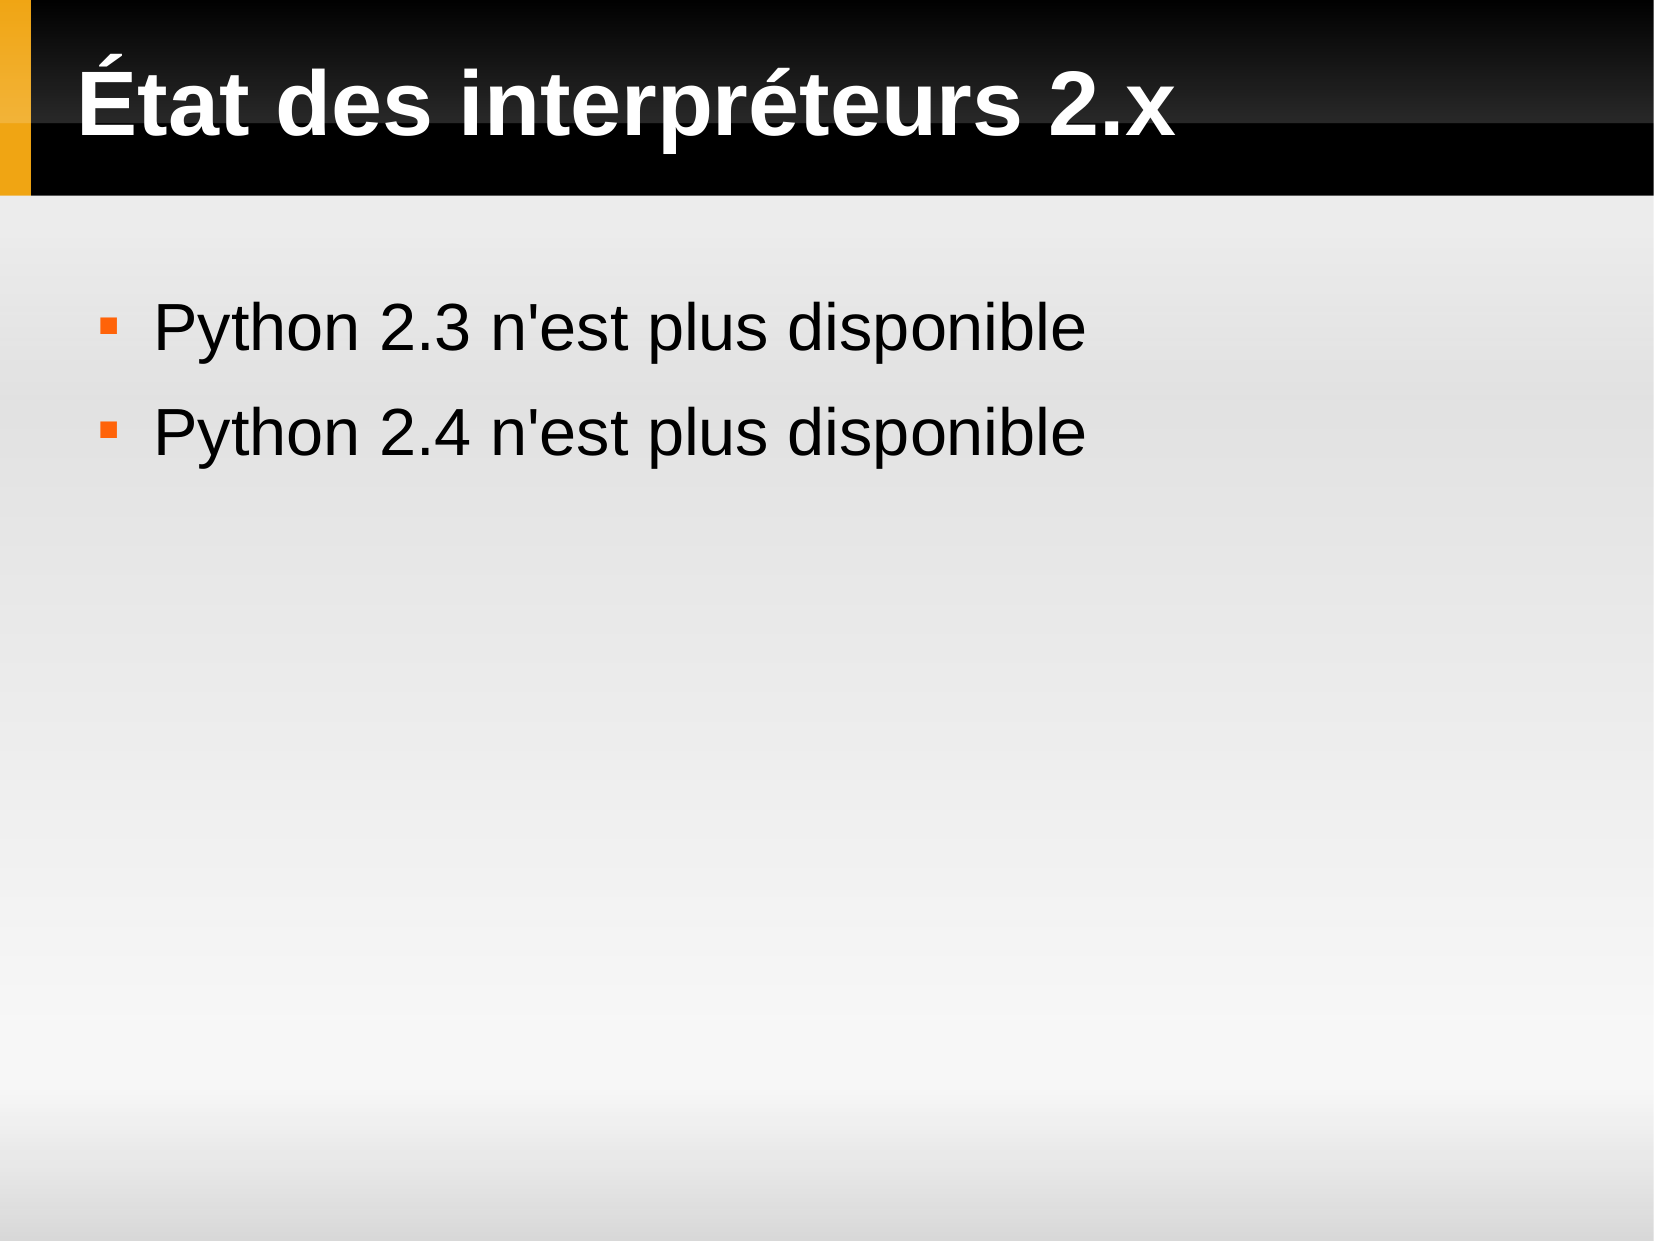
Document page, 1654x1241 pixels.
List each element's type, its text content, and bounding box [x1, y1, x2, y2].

list Python 2.3 n'est plus disponible Python 2.4 n'est plus disponible [82, 290, 1571, 1109]
picture [0, 0, 1654, 1241]
title État des interpréteurs 2.x [76, 0, 1565, 208]
